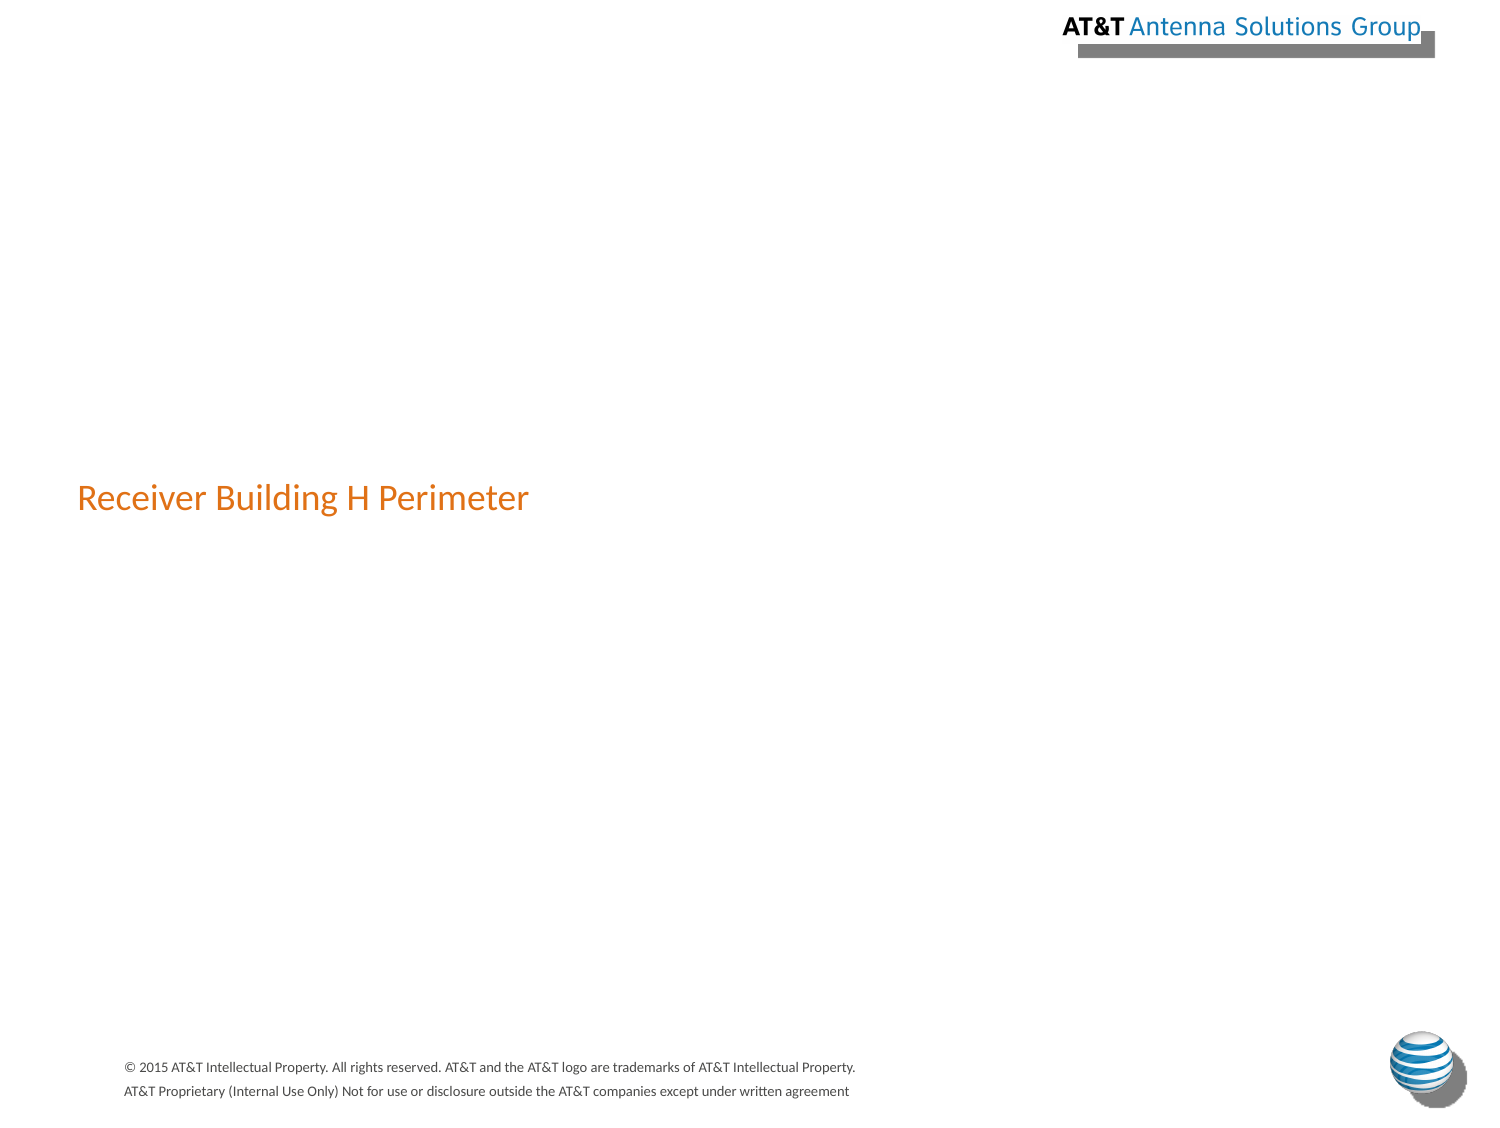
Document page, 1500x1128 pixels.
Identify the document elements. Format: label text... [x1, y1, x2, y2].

text_box Receiver Building H Perimeter [62, 468, 1500, 1128]
picture [1062, 15, 1421, 44]
